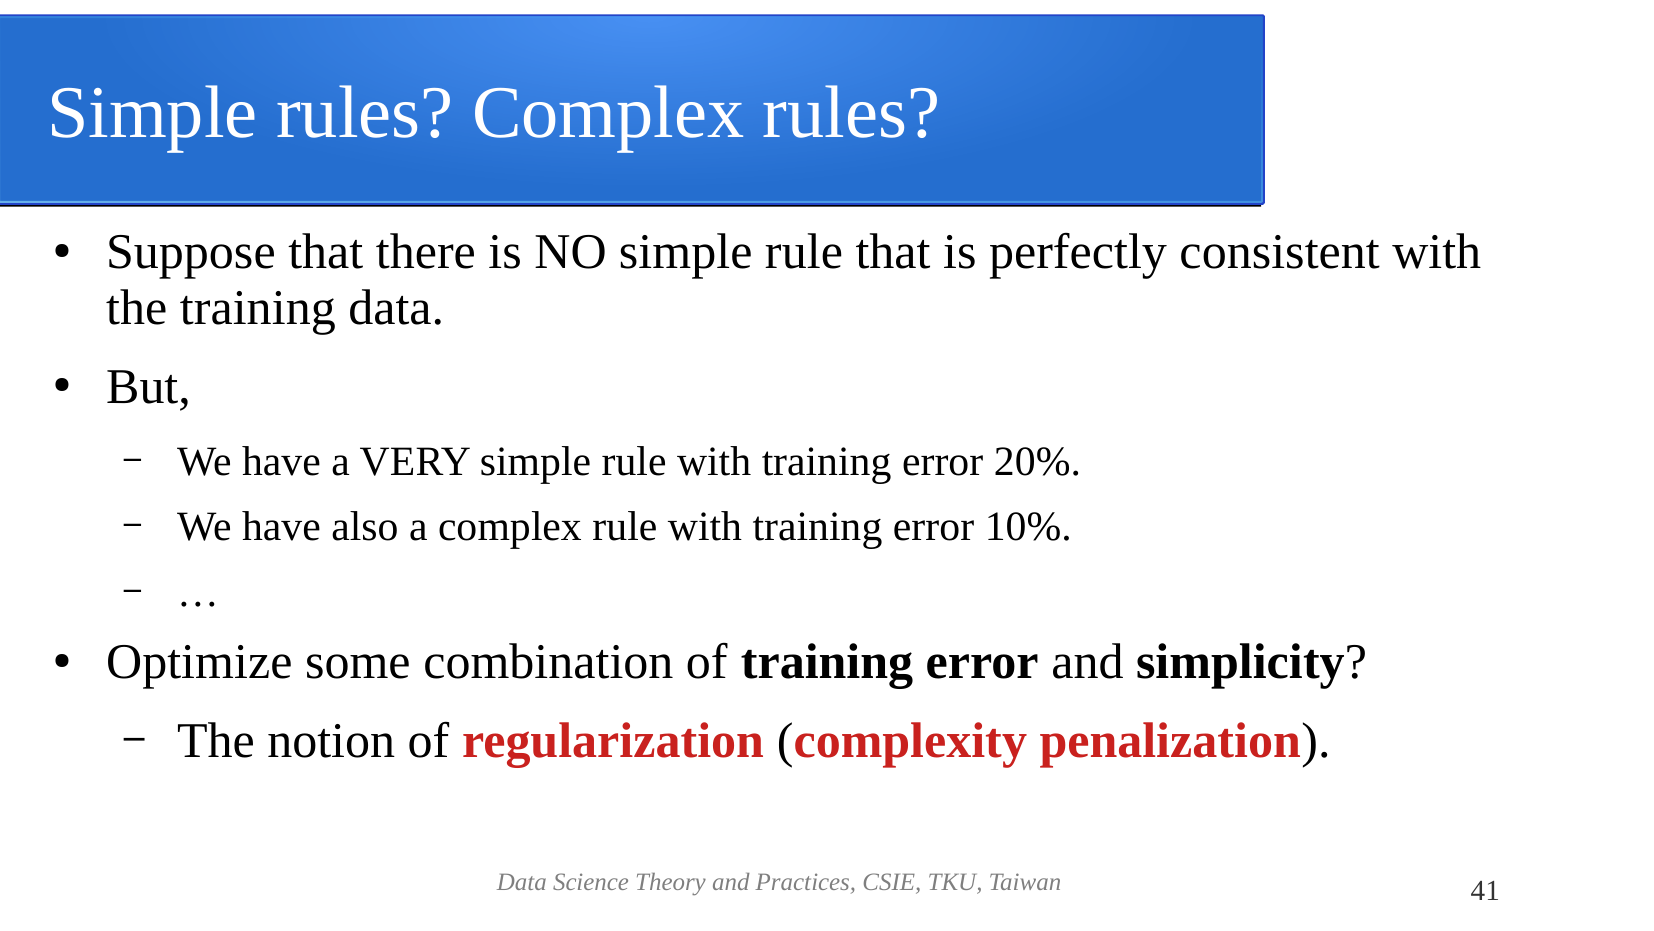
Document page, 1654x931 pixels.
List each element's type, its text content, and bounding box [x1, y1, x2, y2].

list Suppose that there is NO simple rule that is perfectly consistent with the training data. But, We have a VERY simple rule with training error 20%. We have also a complex rule with training error 10%. … Optimize some combination of training error and simplicity? The notion of regularization (complexity penalization). [35, 224, 1524, 804]
title Simple rules? Complex rules? [47, 35, 1199, 189]
